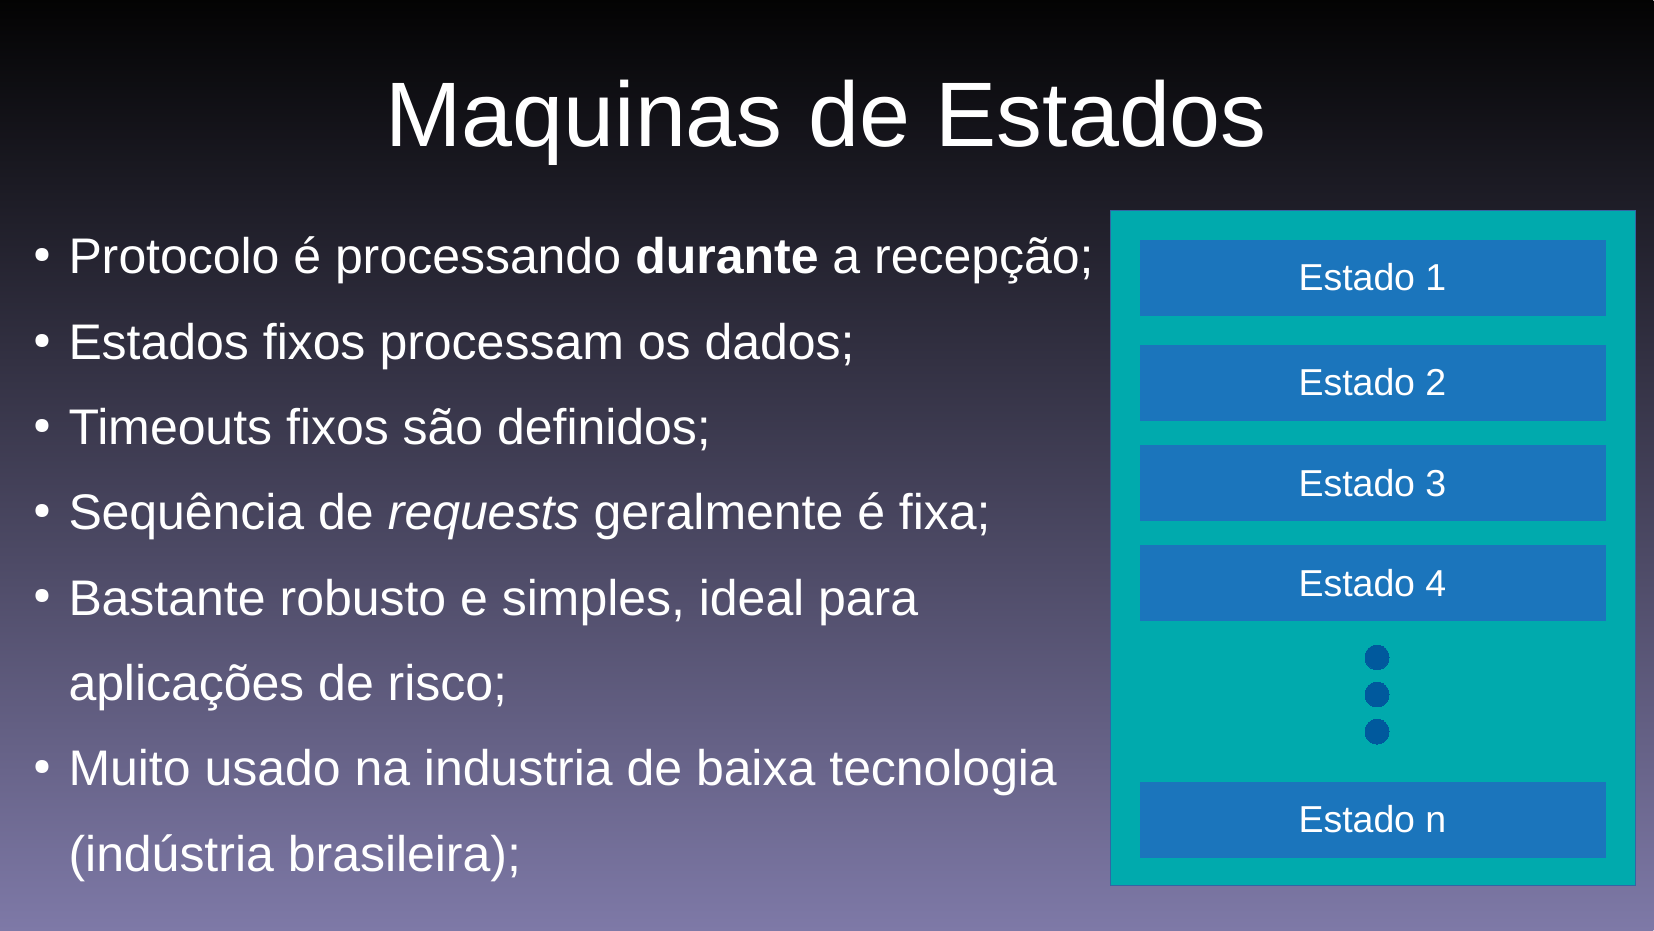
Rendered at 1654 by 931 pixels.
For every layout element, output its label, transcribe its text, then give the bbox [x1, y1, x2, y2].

text_box Estado 2 [1140, 345, 1606, 421]
text_box Protocolo é processando durante a recepção; Estados fixos processam os dados; Timeouts fixos são definidos; Sequência de requests geralmente é fixa; Bastante robusto e simples, ideal para aplicações de risco; Muito usado na industria de baixa tecnologia (indústria brasileira); [18, 221, 1111, 931]
text_box Estado 3 [1140, 445, 1606, 521]
text_box Estado 4 [1140, 545, 1606, 621]
text_box [1110, 210, 1636, 886]
text_box Estado 1 [1140, 240, 1606, 316]
title Maquinas de Estados [82, 37, 1571, 193]
text_box Estado n [1140, 782, 1606, 858]
